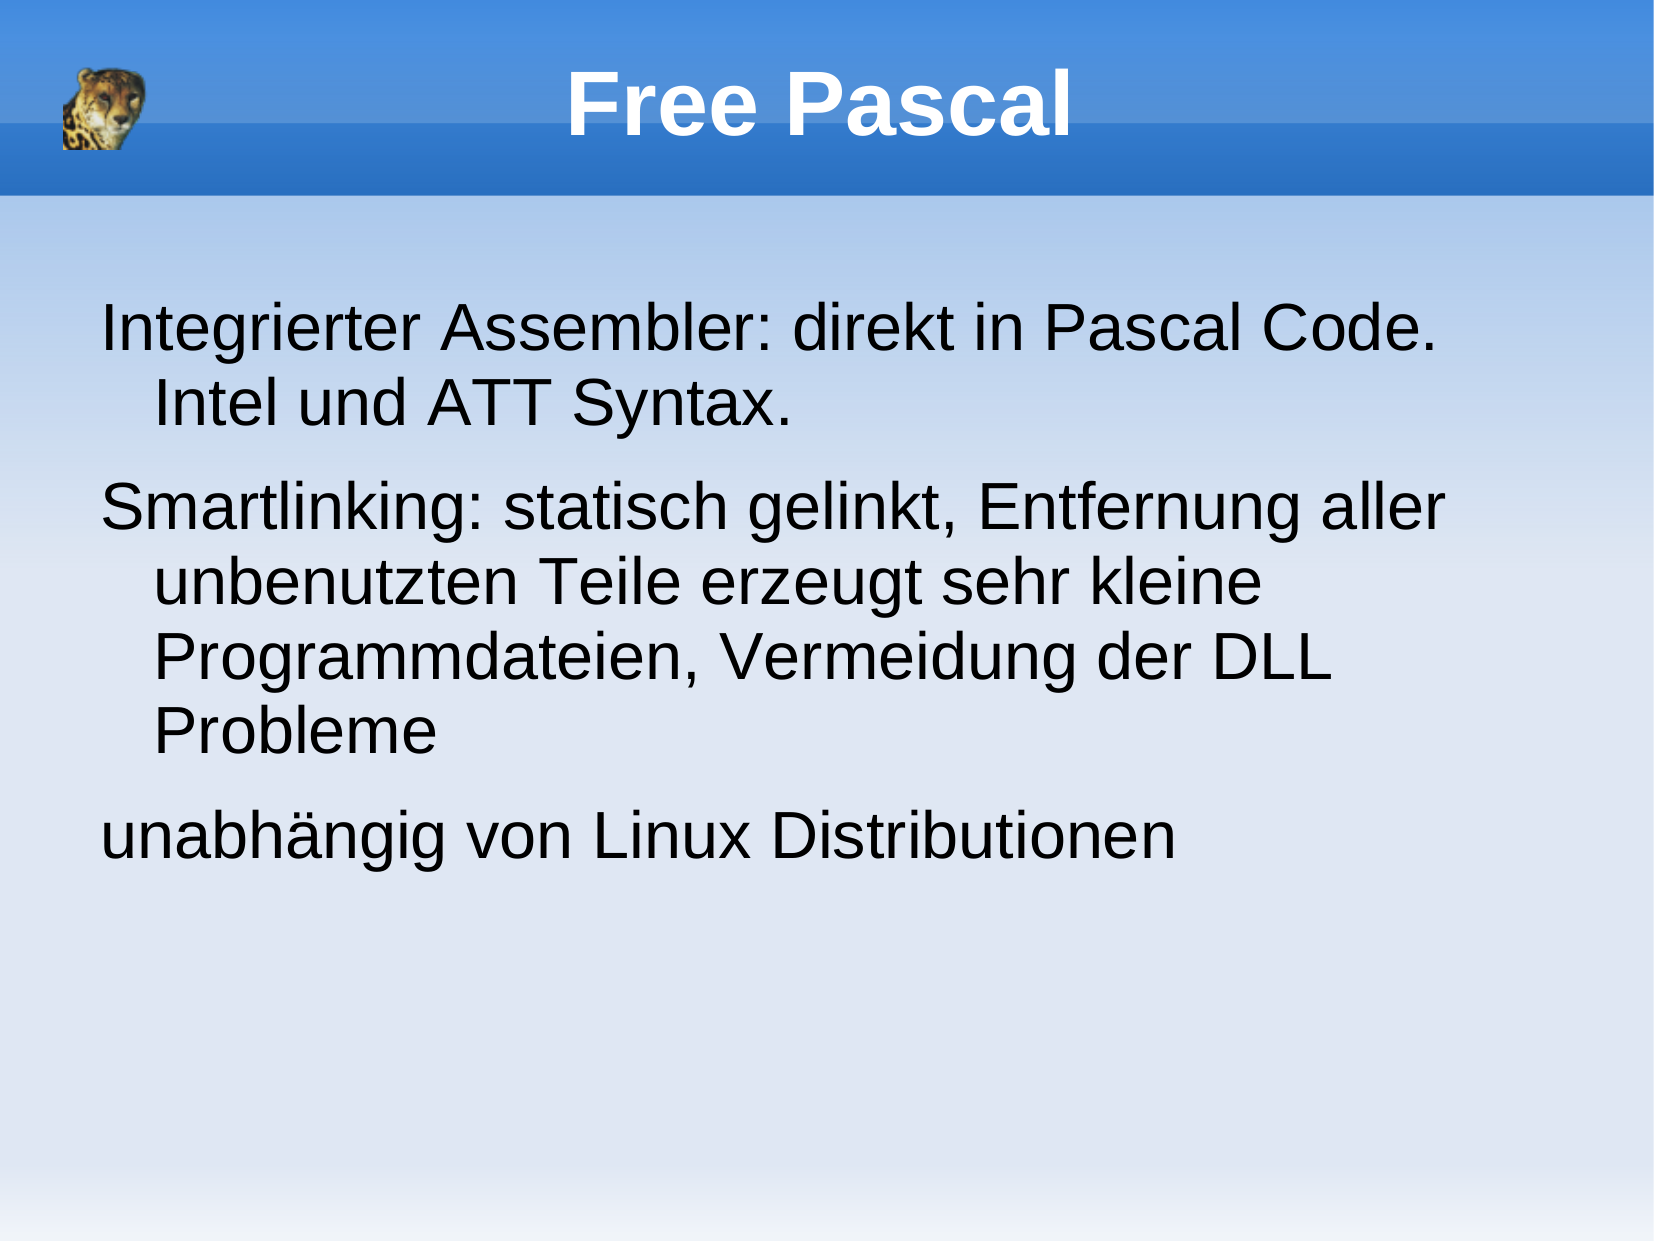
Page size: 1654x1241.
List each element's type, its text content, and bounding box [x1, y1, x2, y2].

list Integrierter Assembler: direkt in Pascal Code. Intel und ATT Syntax. Smartlinking: statisch gelinkt, Entfernung aller unbenutzten Teile erzeugt sehr kleine Programmdateien, Vermeidung der DLL Probleme unabhängig von Linux Distributionen [82, 290, 1571, 1094]
title Free Pascal [76, 7, 1565, 200]
picture [0, 0, 1654, 1241]
